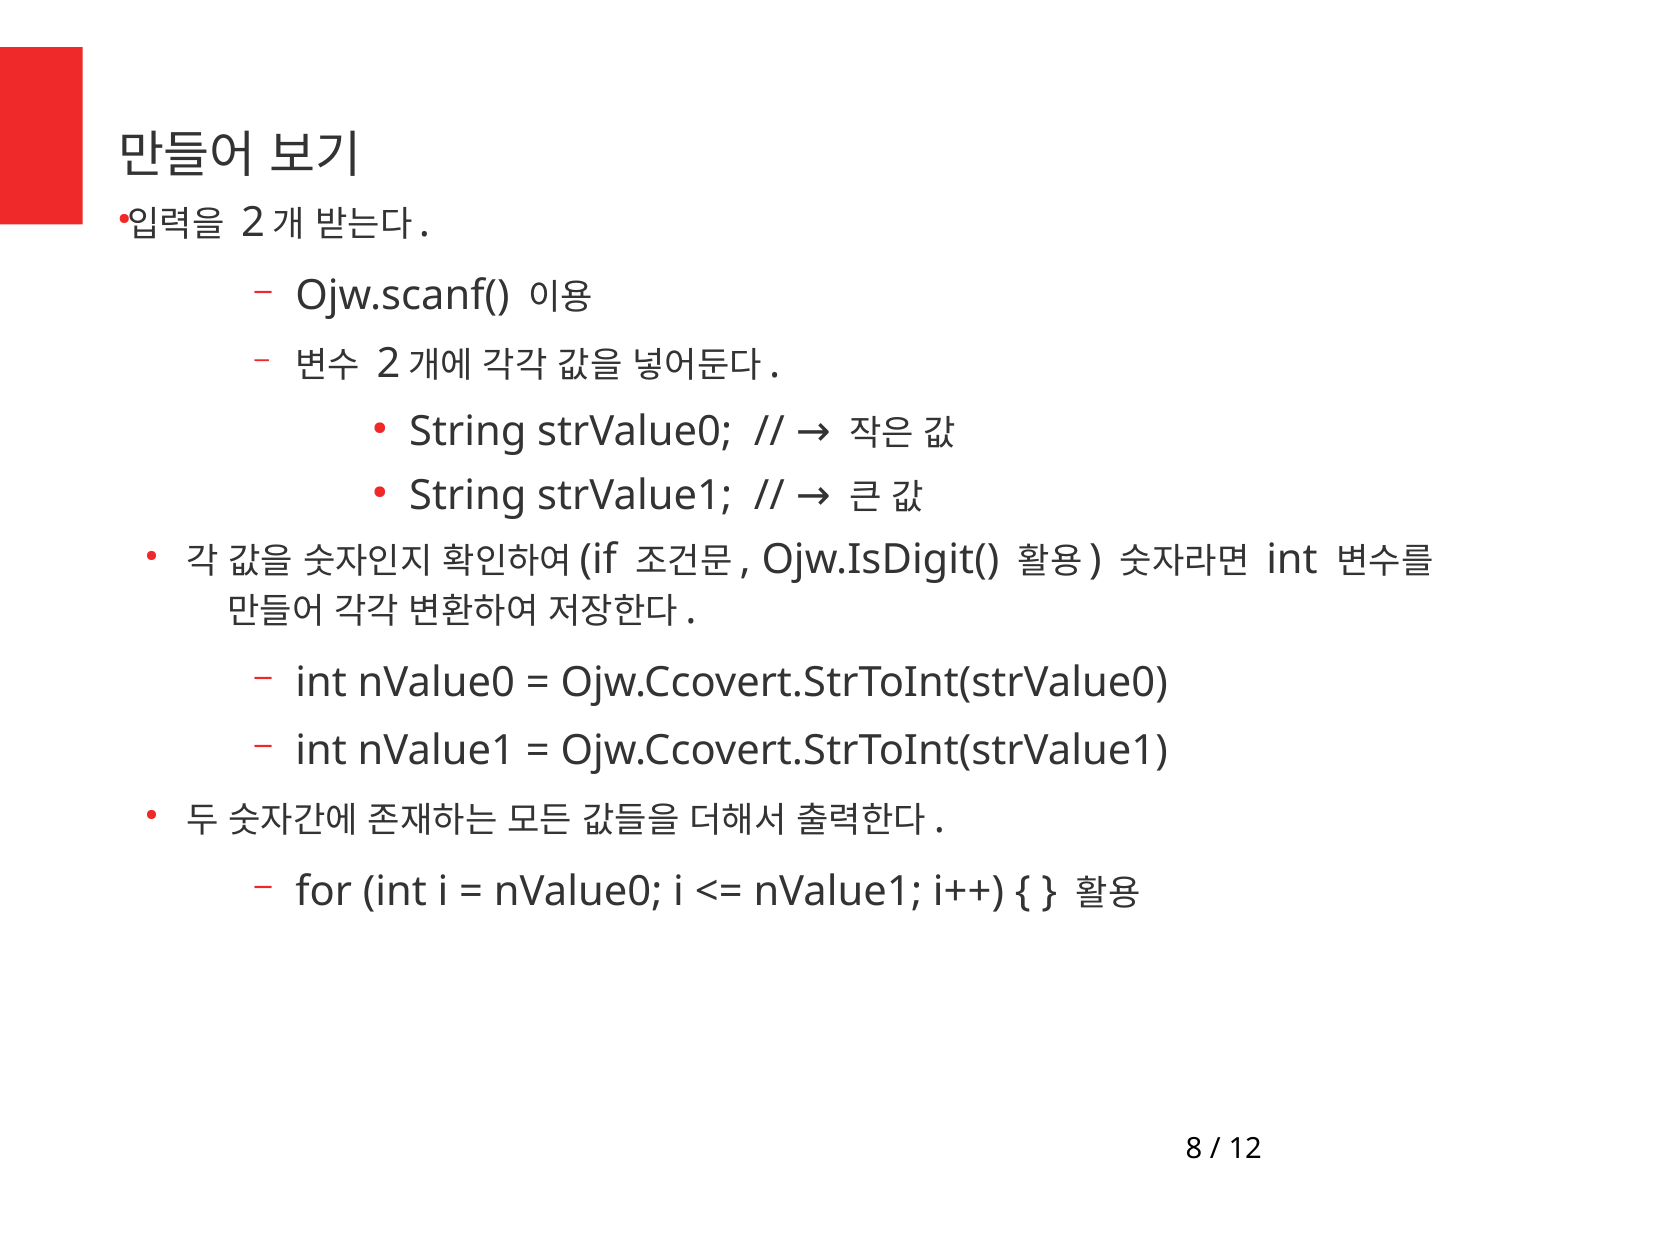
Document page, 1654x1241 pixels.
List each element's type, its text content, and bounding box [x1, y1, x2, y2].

text_box / 12 [1185, 1129, 1571, 1216]
title 만들어 보기 [118, 49, 1571, 257]
list 입력을 2개 받는다. Ojw.scanf() 이용 변수 2개에 각각 값을 넣어둔다. String strValue0; // → 작은 값 String strValue1; // → 큰 값 각 값을 숫자인지 확인하여(if 조건문, Ojw.IsDigit() 활용) 숫자라면 int 변수를 만들어 각각 변환하여 저장한다. int nValue0 = Ojw.Ccovert.StrToInt(strValue0) int nValue1 = Ojw.Ccovert.StrToInt(strValue1) 두 숫자간에 존재하는 모든 값들을 더해서 출력한다. for (int i = nValue0; i <= nValue1; i++) { } 활용 [118, 194, 1536, 915]
